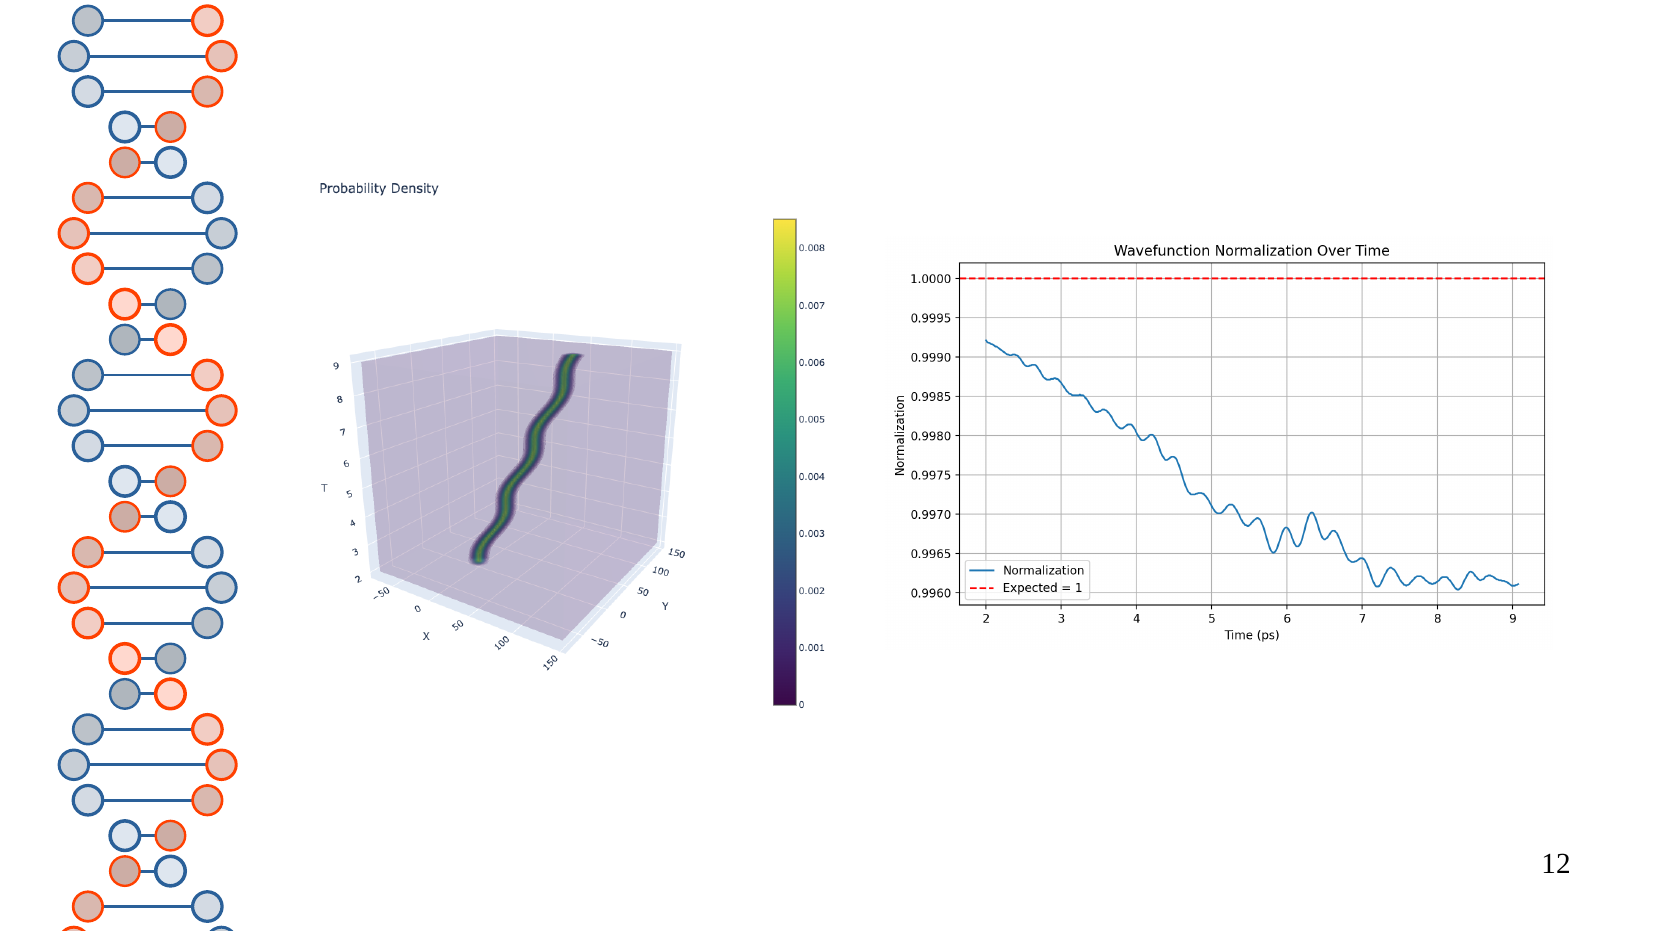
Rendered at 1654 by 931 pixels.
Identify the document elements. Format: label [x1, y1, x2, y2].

picture [295, 177, 827, 709]
picture [885, 236, 1553, 650]
